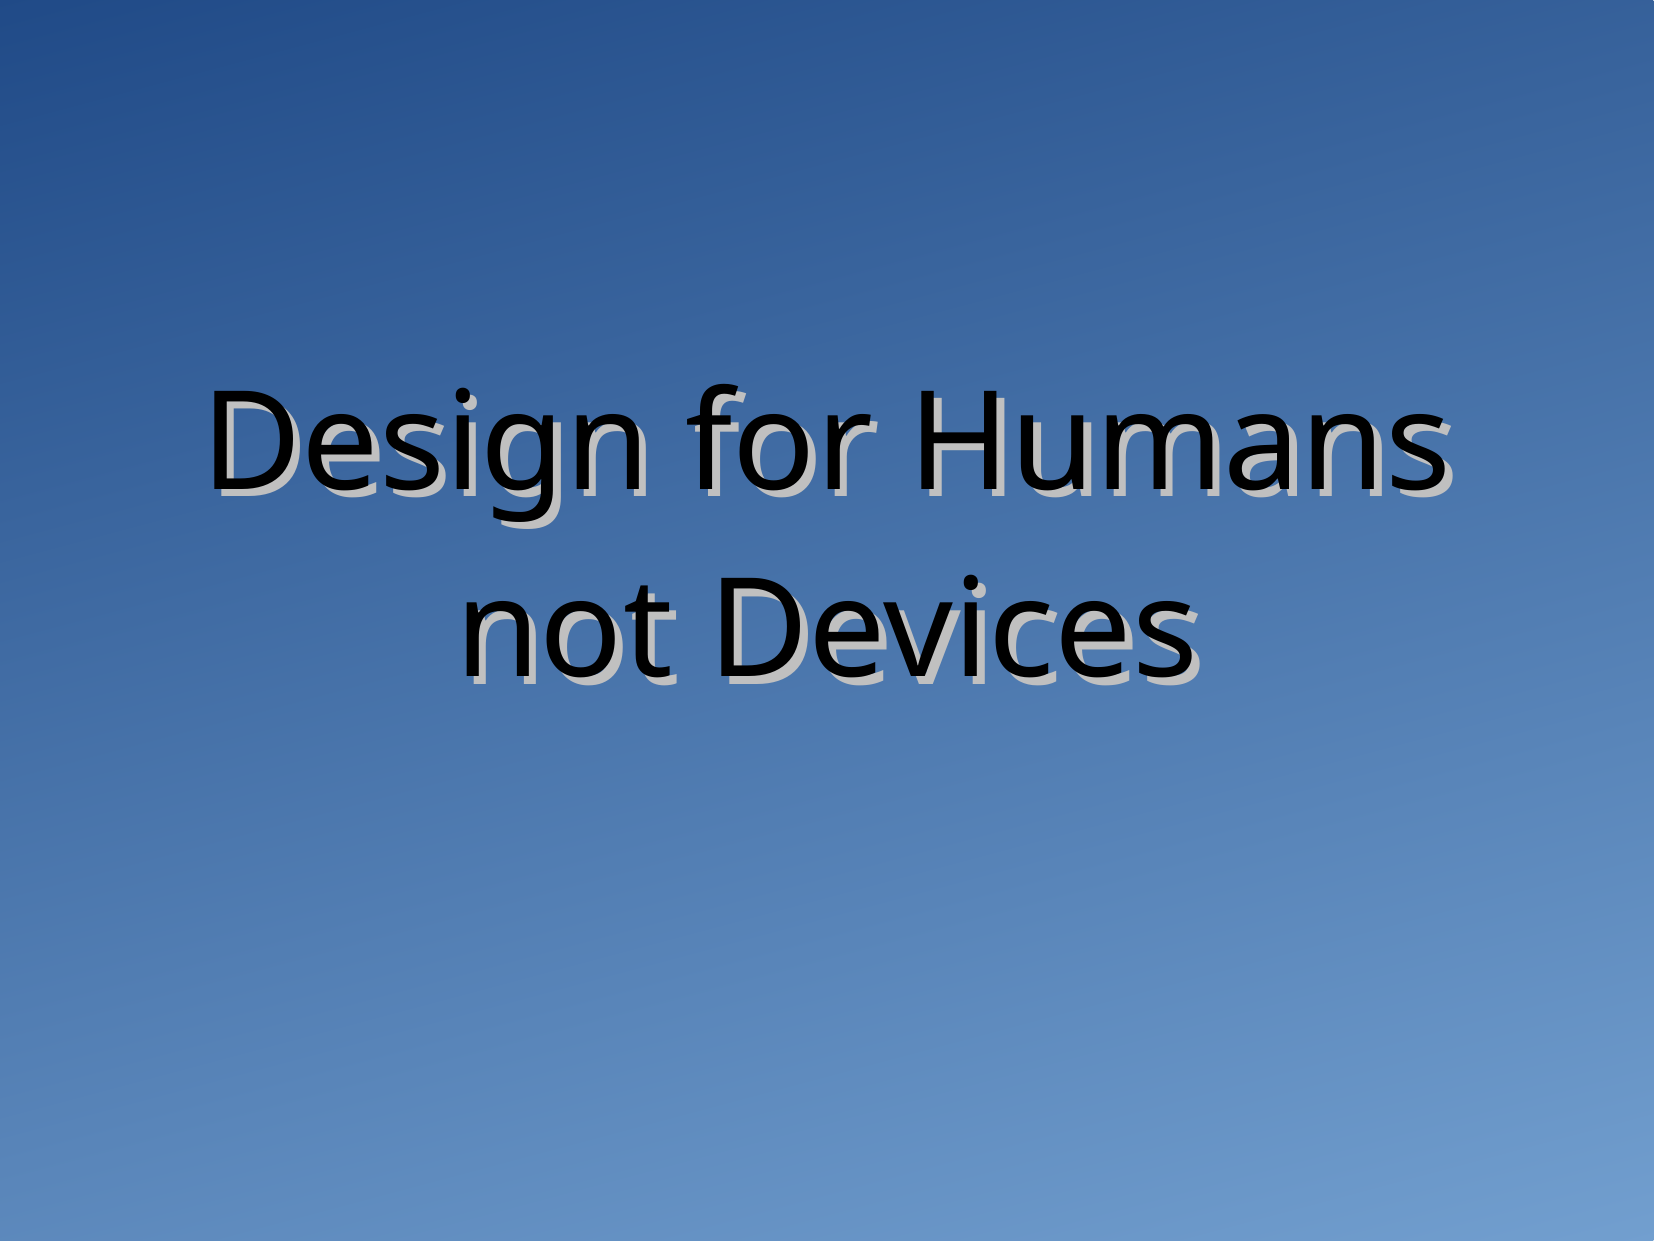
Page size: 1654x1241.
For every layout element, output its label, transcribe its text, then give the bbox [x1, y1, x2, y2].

subtitle Design for Humans not Devices [82, 49, 1571, 1010]
